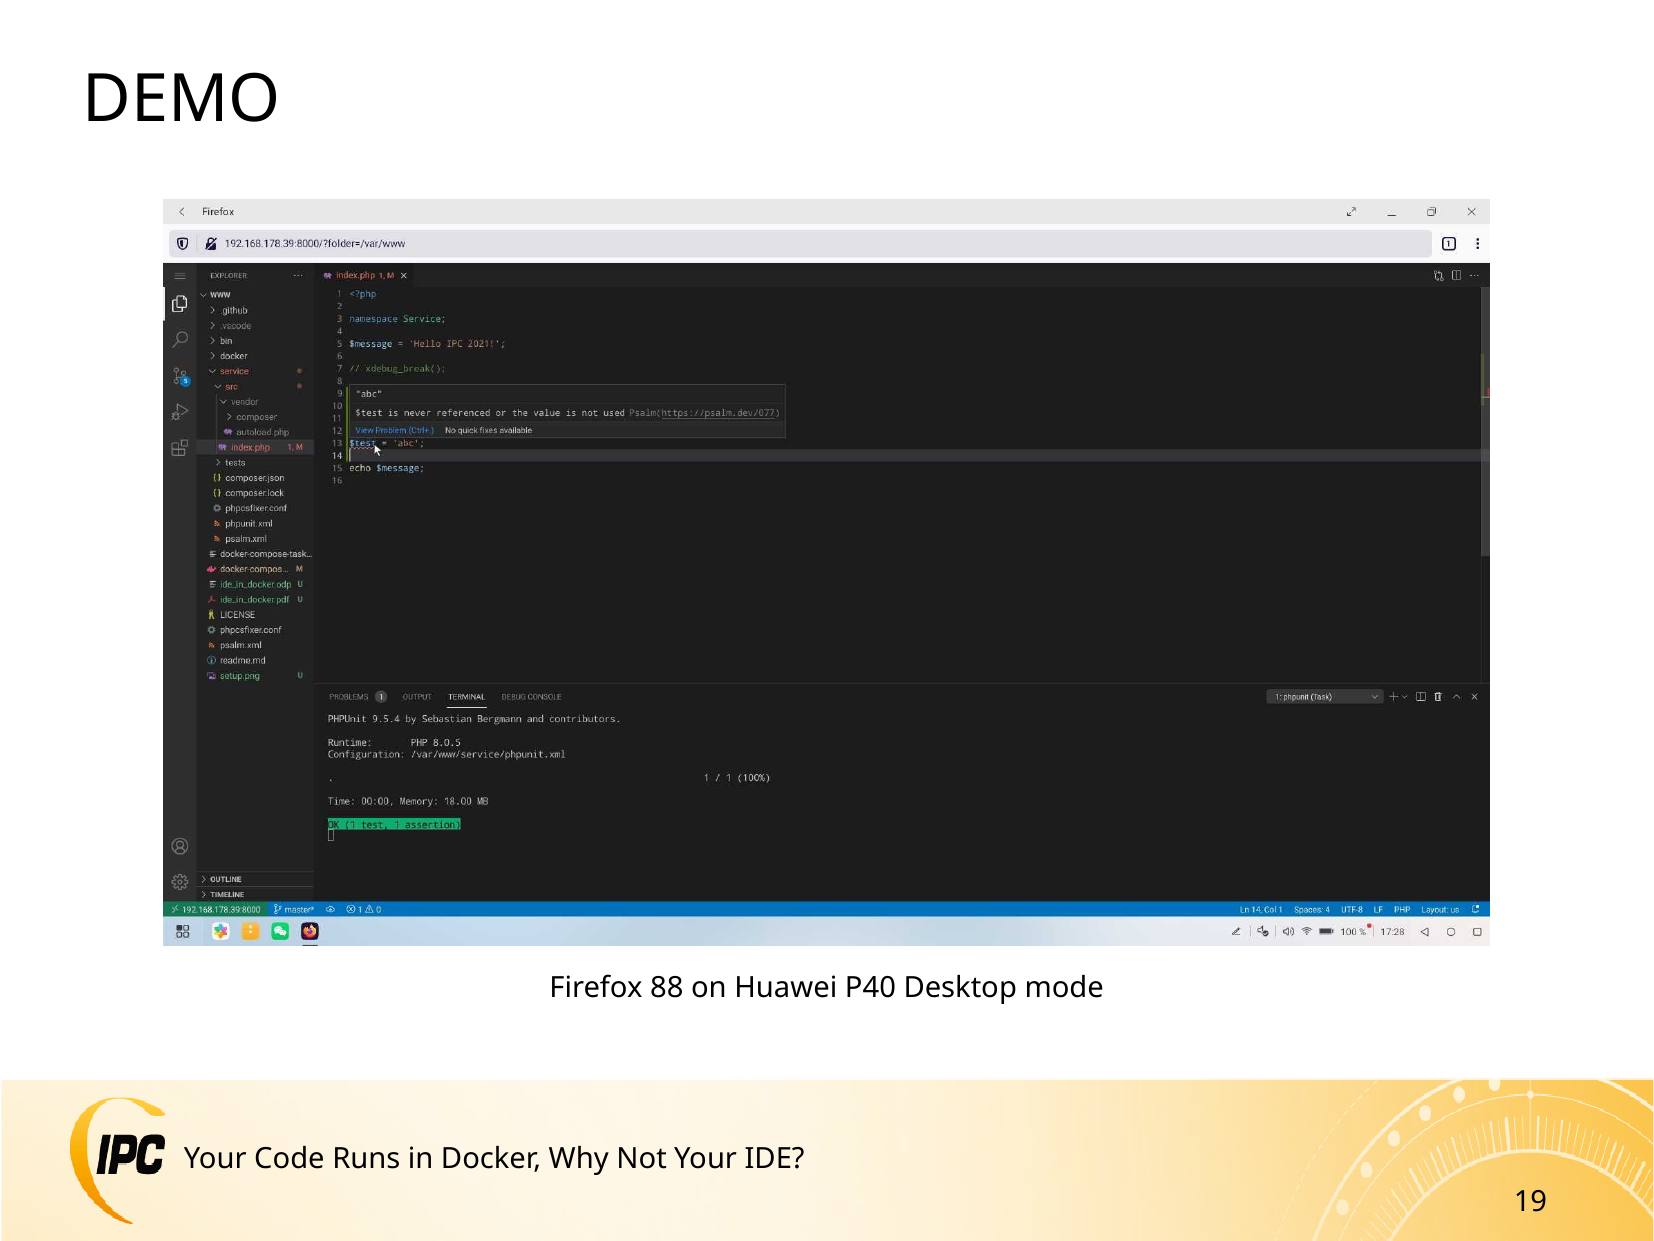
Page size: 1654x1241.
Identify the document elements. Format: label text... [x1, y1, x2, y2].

picture [0, 0, 1654, 1241]
title Firefox 88 on Huawei P40 Desktop mode [82, 967, 1571, 1005]
title DEMO [82, 0, 1571, 192]
